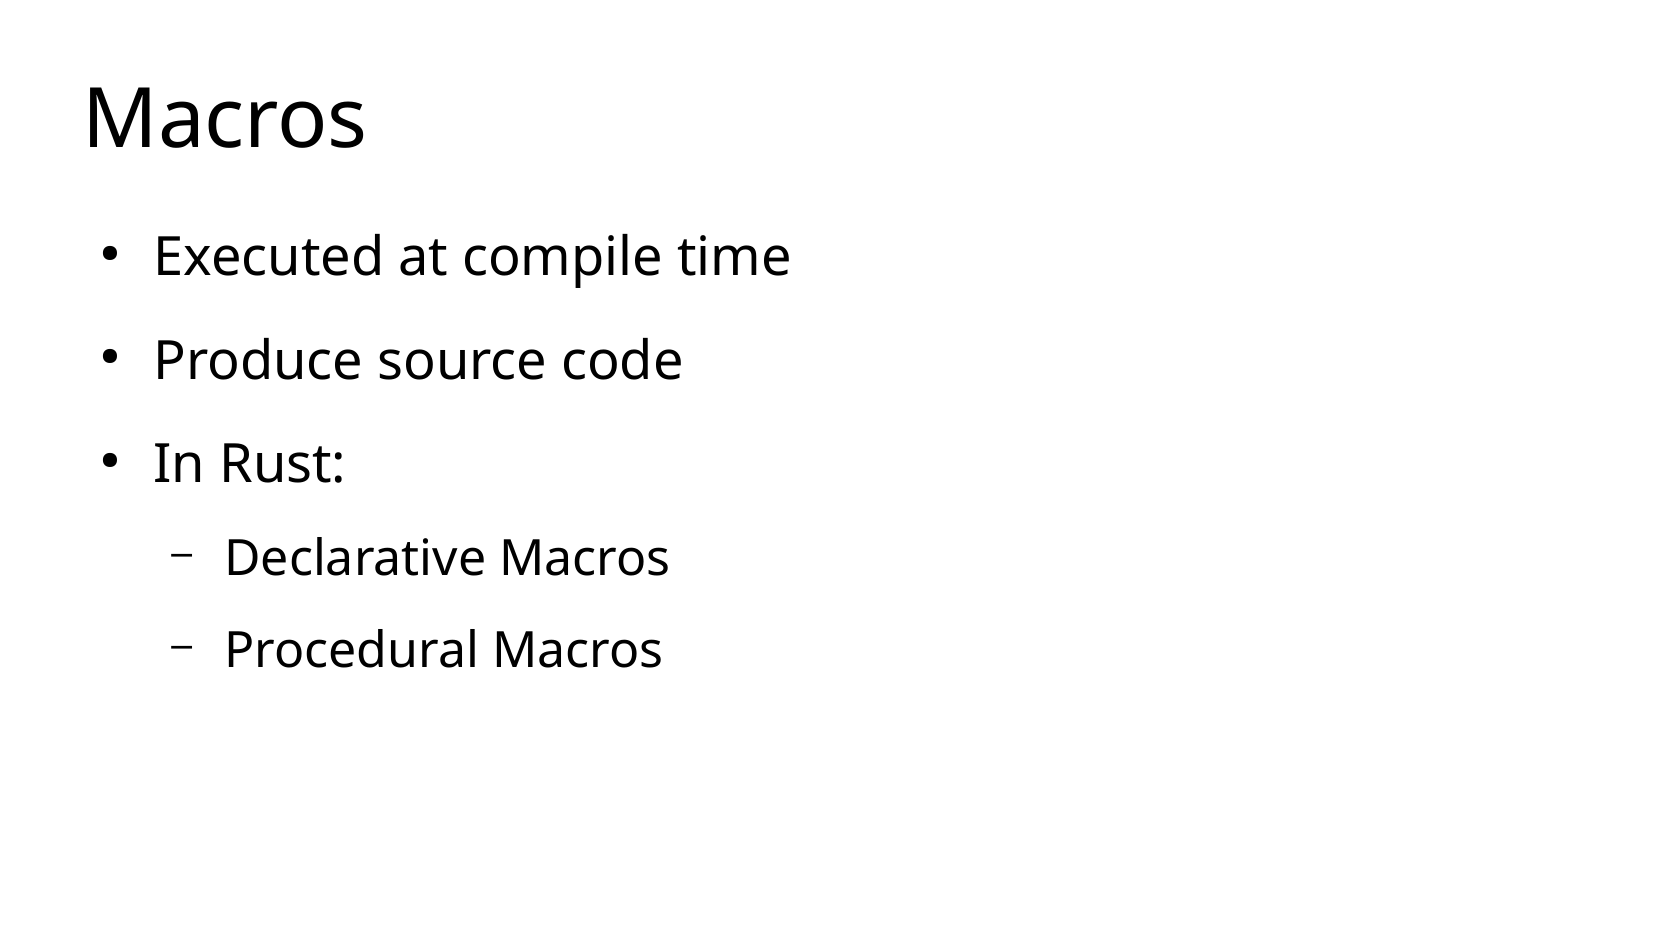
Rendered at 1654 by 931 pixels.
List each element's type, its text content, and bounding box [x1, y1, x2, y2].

list Executed at compile time Produce source code In Rust: Declarative Macros Procedural Macros [82, 217, 1571, 758]
title Macros [82, 37, 1571, 193]
